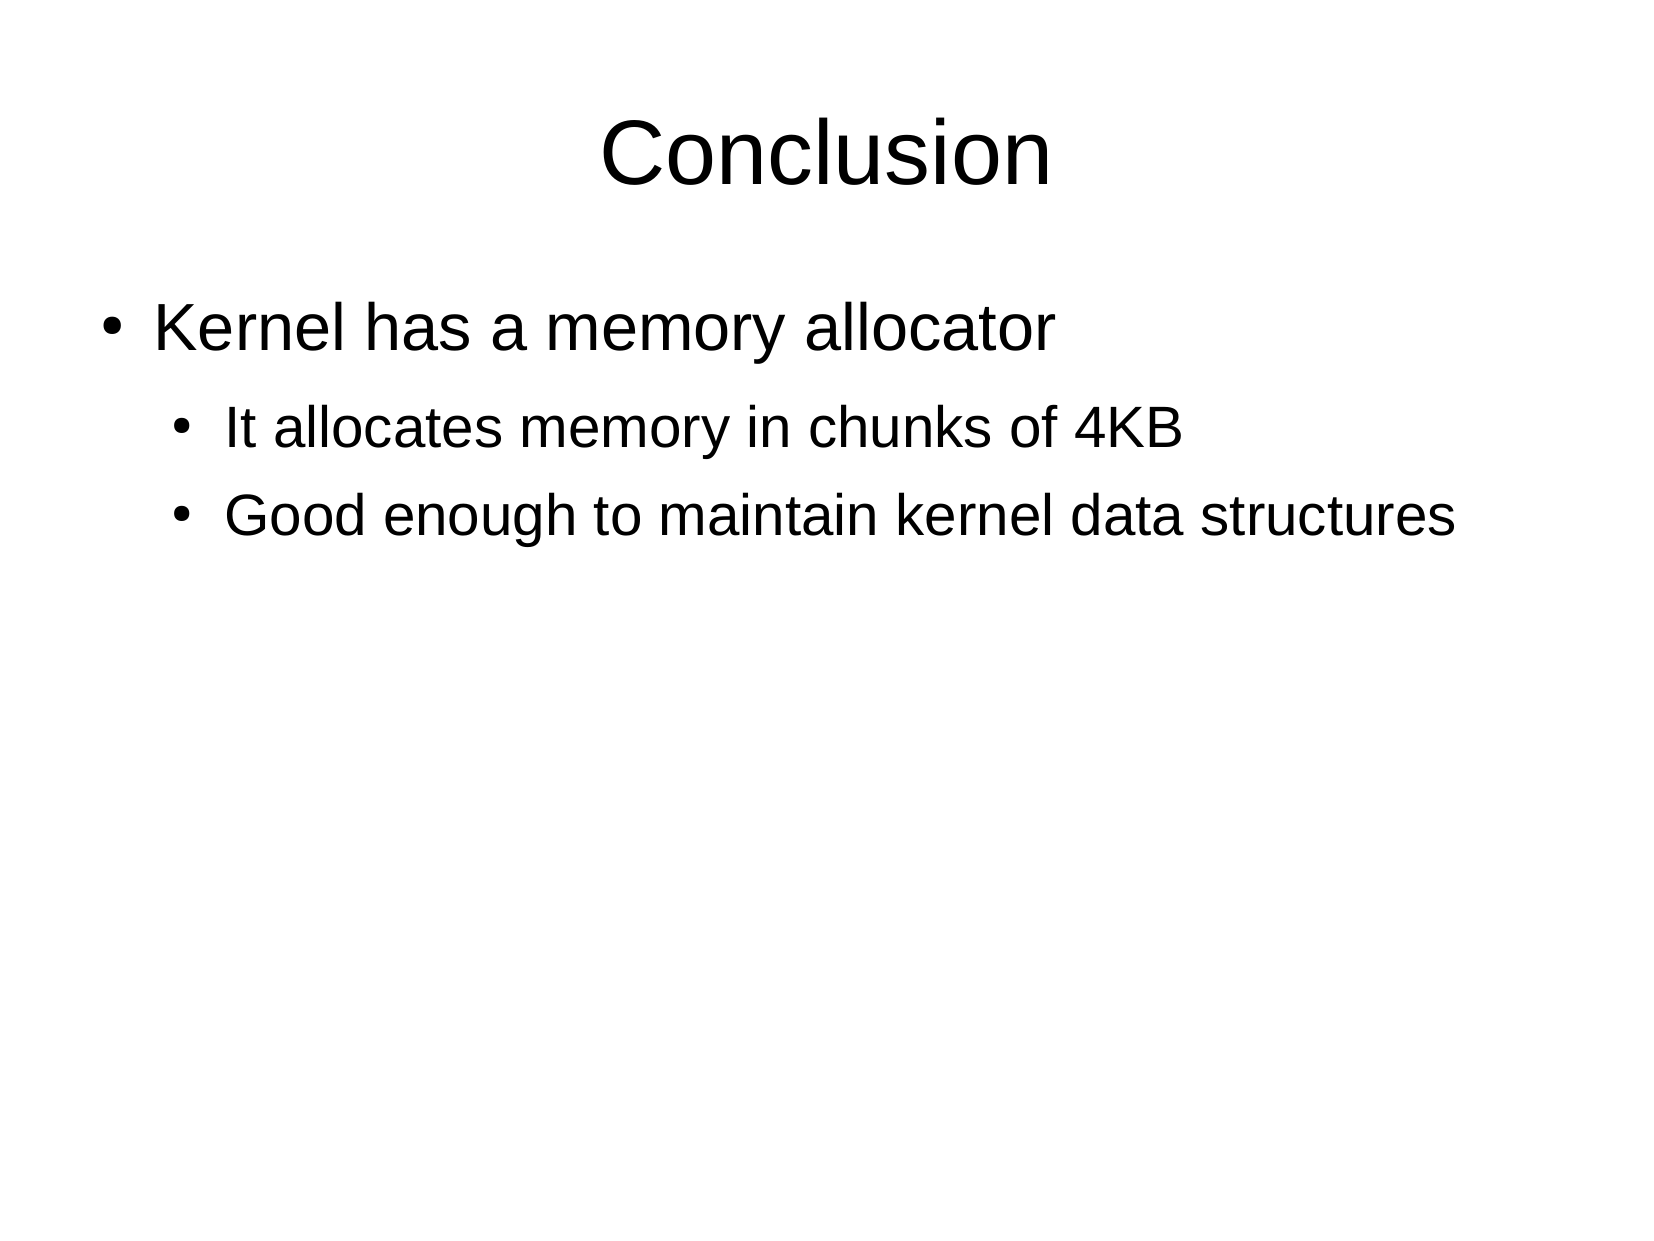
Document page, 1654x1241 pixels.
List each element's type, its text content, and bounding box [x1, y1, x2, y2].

list Kernel has a memory allocator It allocates memory in chunks of 4KB Good enough to maintain kernel data structures [82, 290, 1571, 1010]
title Conclusion [82, 49, 1571, 257]
